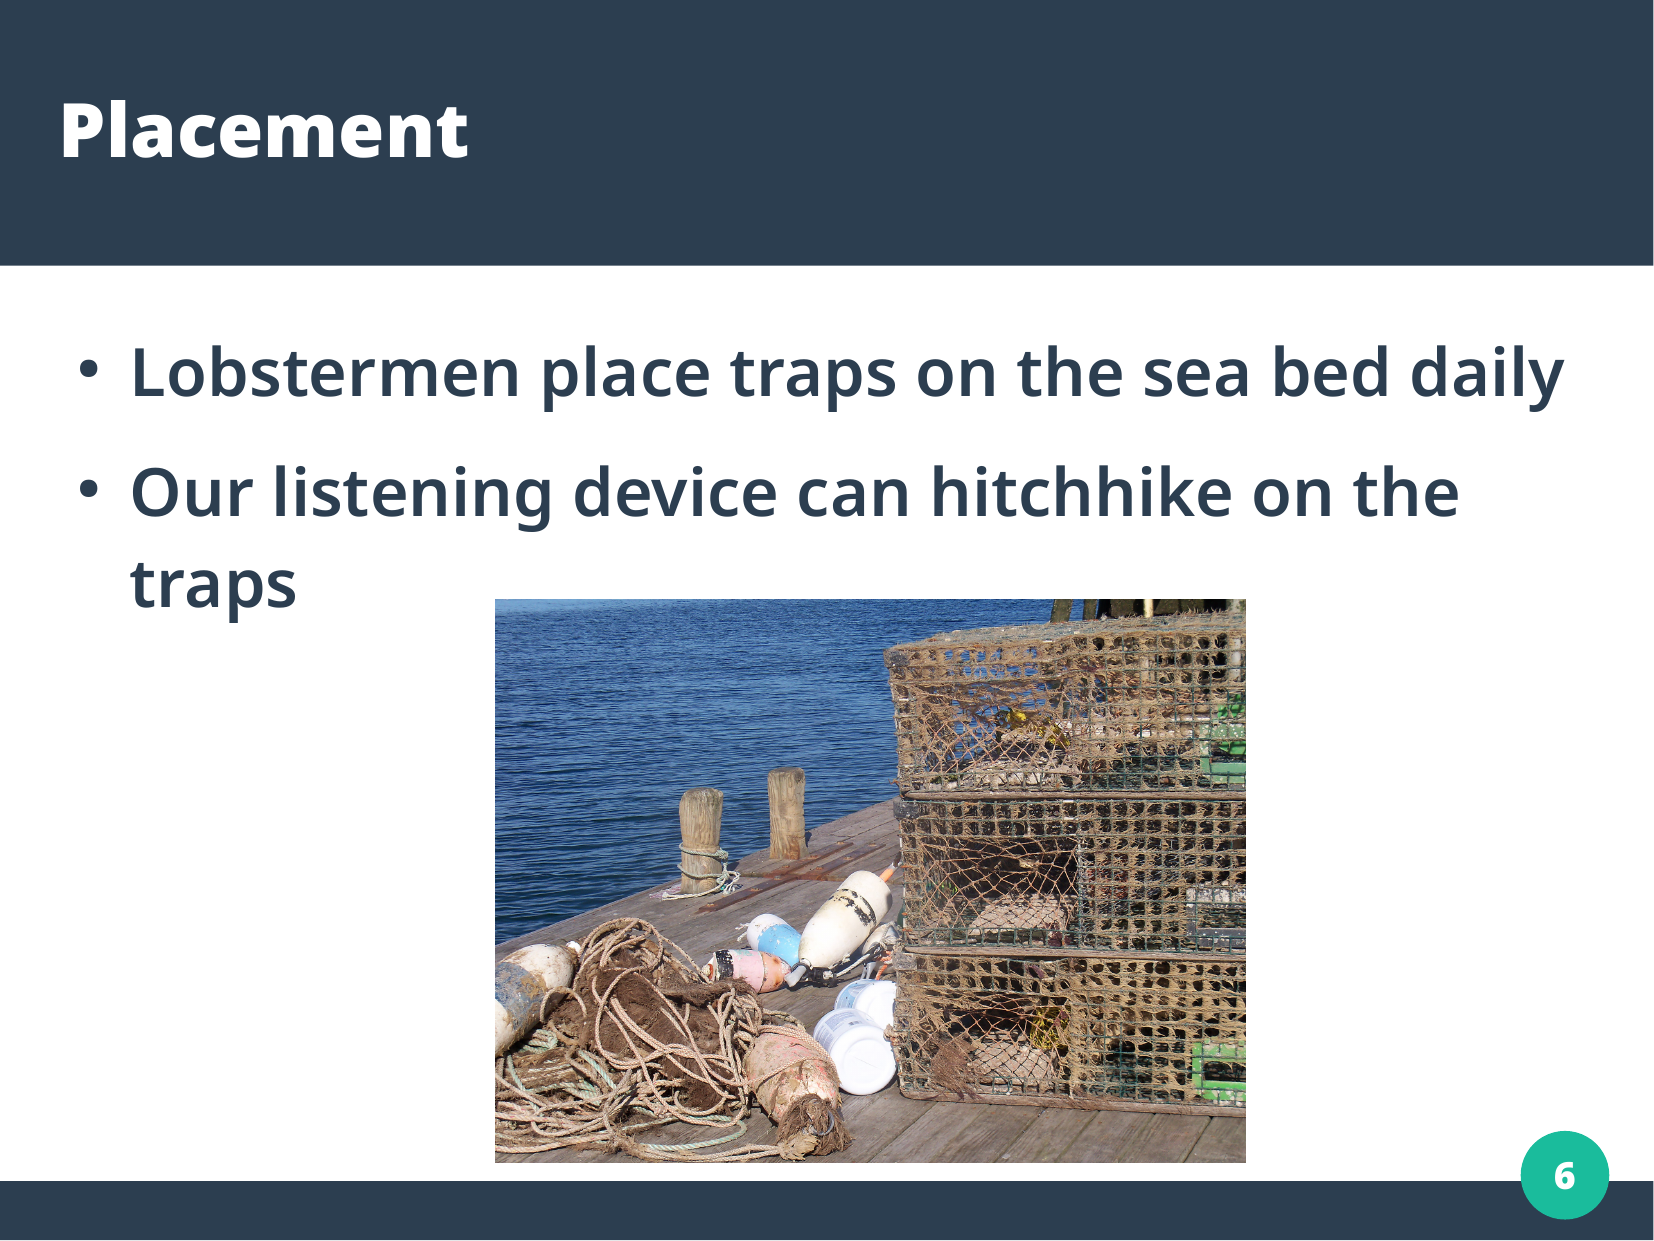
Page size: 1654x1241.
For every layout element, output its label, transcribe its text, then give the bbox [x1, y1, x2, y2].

title Placement [59, 49, 1595, 207]
picture [495, 599, 1246, 1163]
list Lobstermen place traps on the sea bed daily Our listening device can hitchhike on the traps [59, 324, 1595, 1152]
